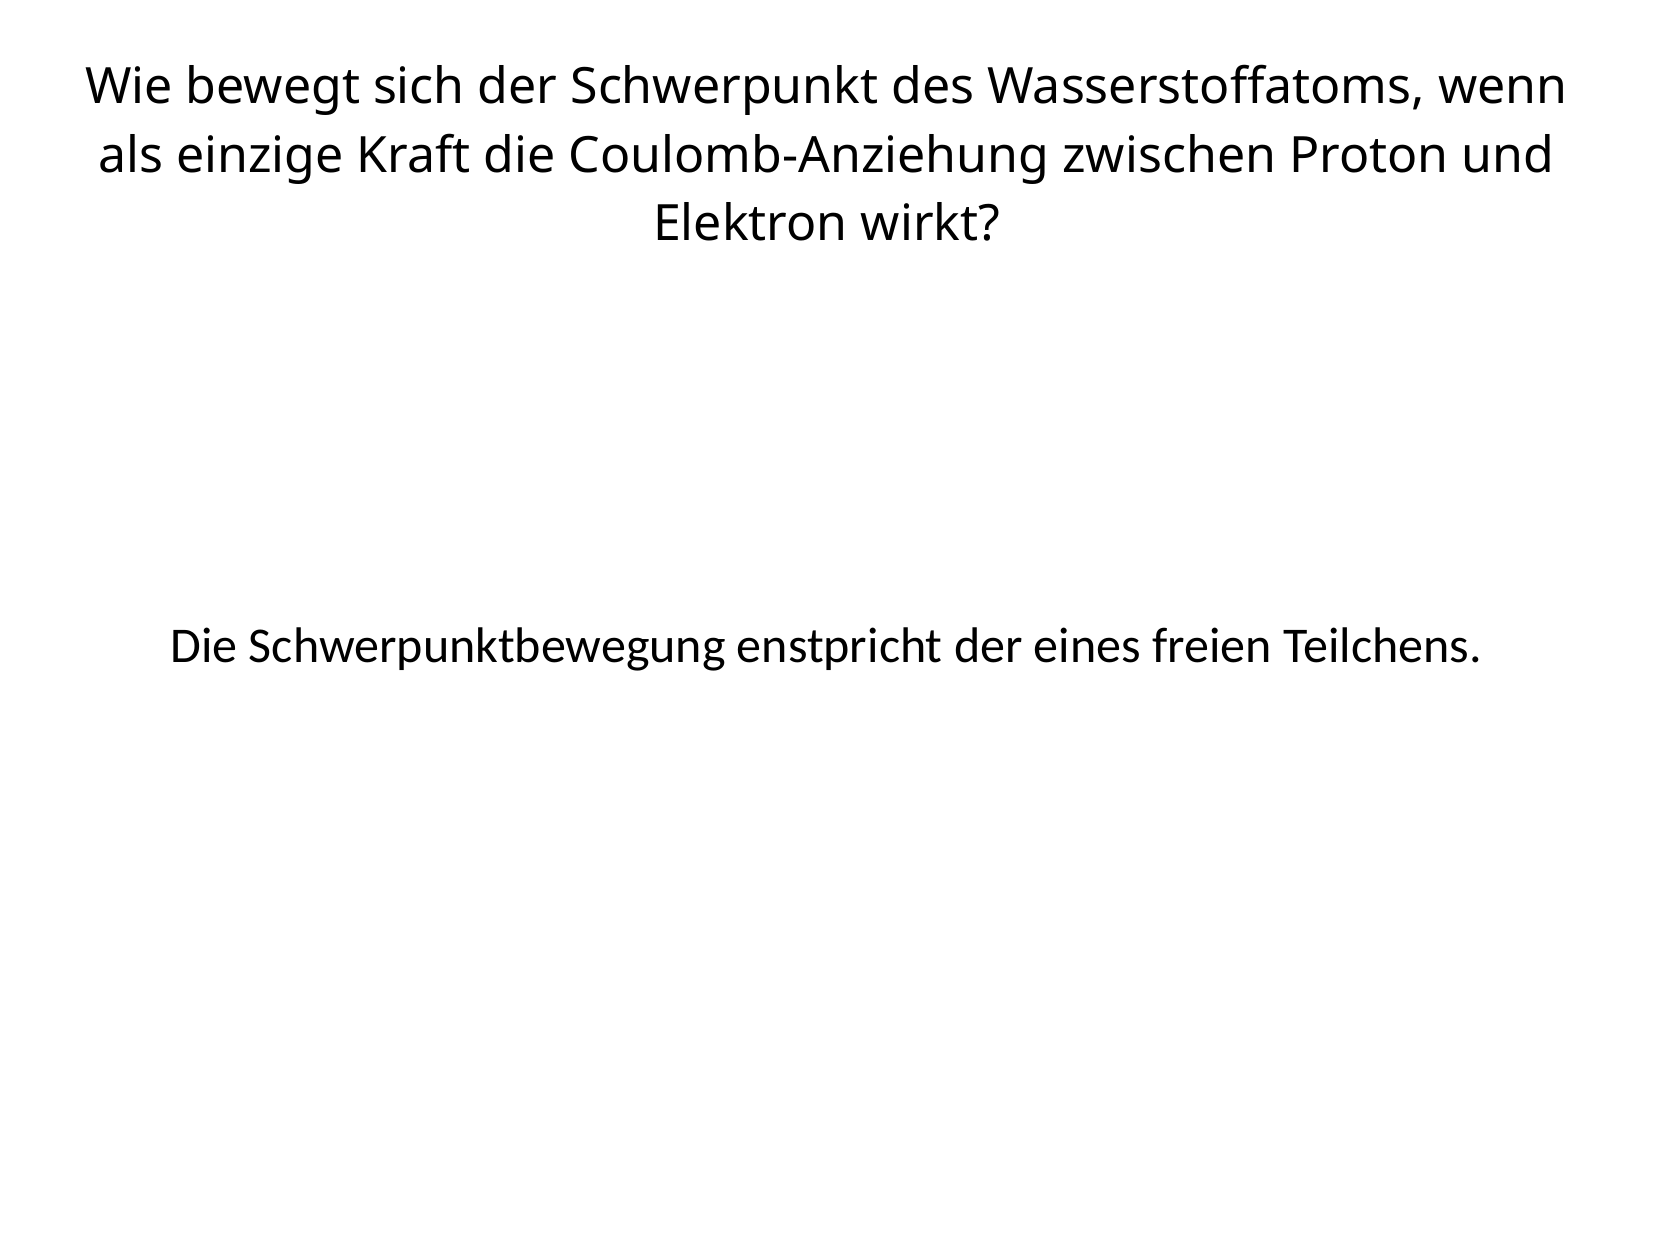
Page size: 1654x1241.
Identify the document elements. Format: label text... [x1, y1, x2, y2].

title Wie bewegt sich der Schwerpunkt des Wasserstoffatoms, wenn als einzige Kraft die Coulomb-Anziehung zwischen Proton und Elektron wirkt? [82, 49, 1571, 257]
subtitle Die Schwerpunktbewegung enstpricht der eines freien Teilchens. [82, 290, 1571, 1010]
